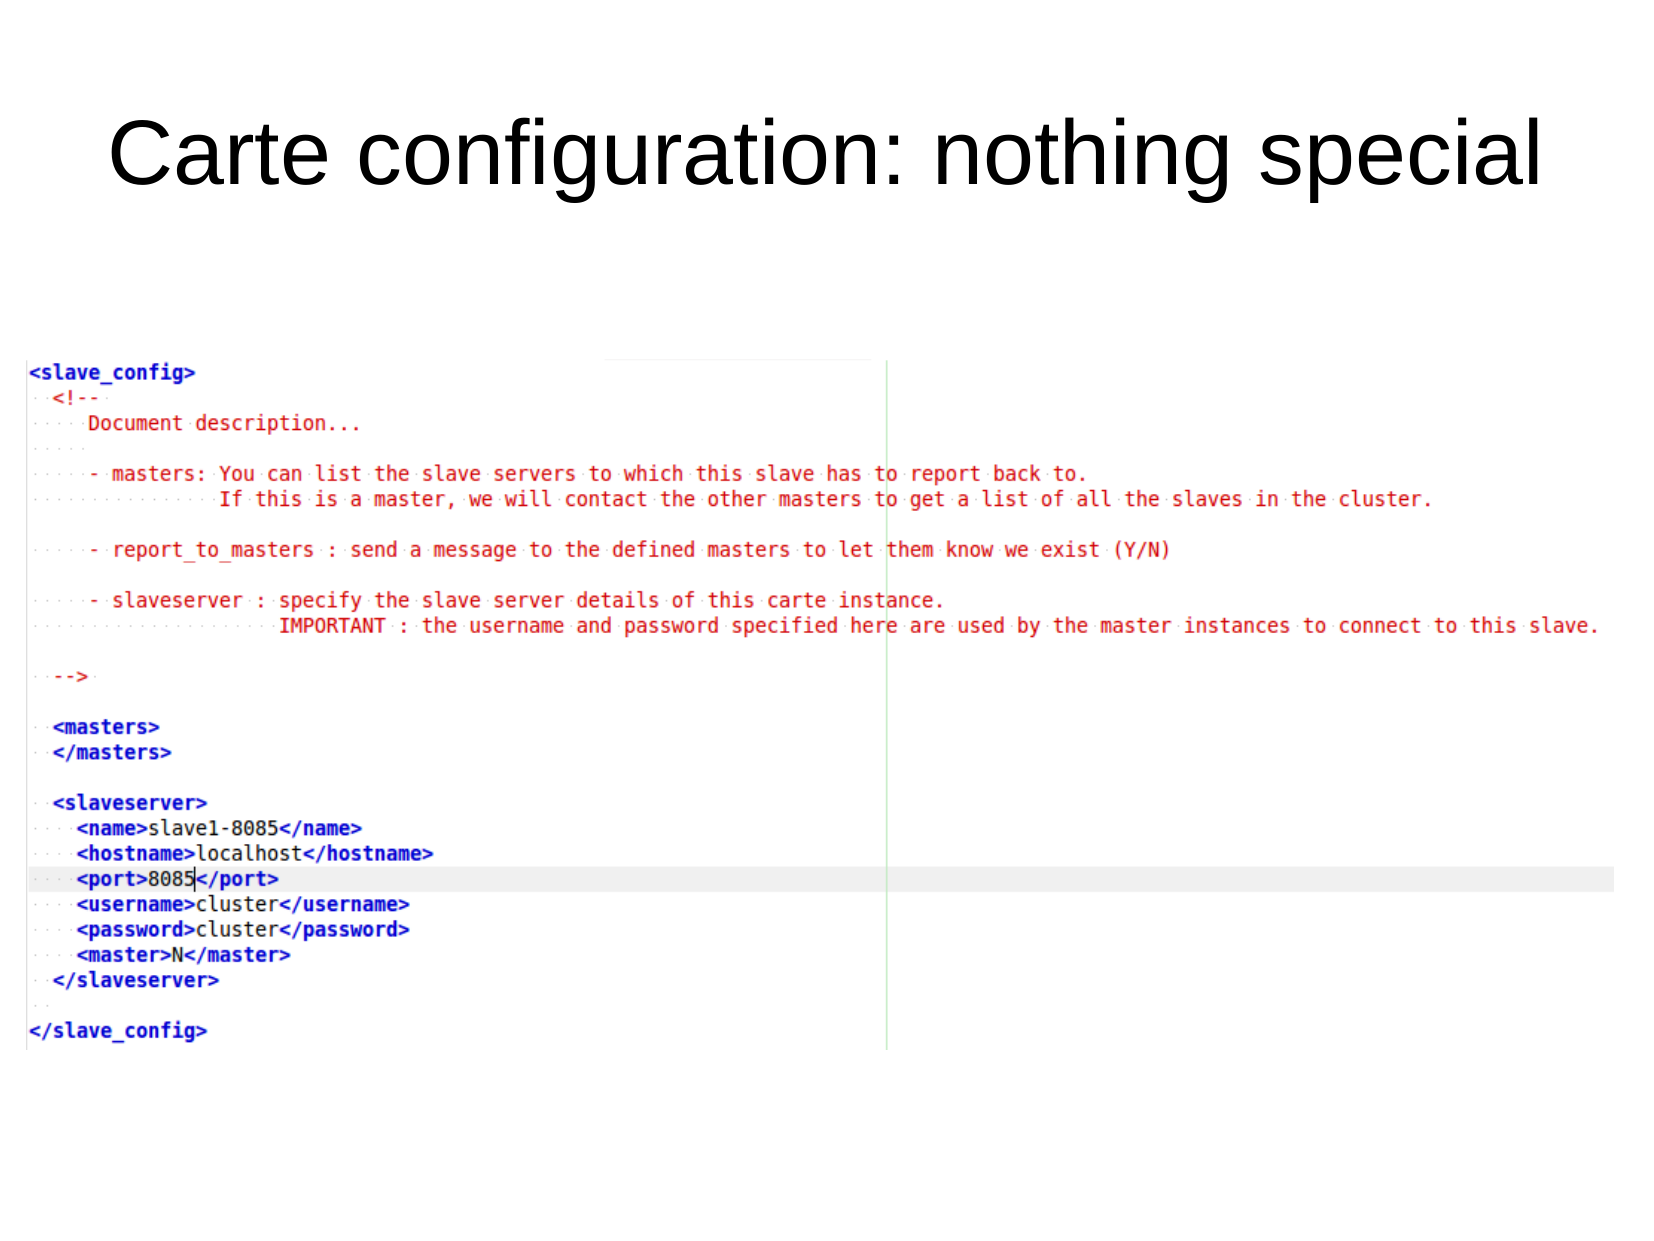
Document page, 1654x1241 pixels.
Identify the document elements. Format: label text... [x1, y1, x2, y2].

picture [26, 359, 1614, 1051]
title Carte configuration: nothing special [82, 49, 1571, 257]
